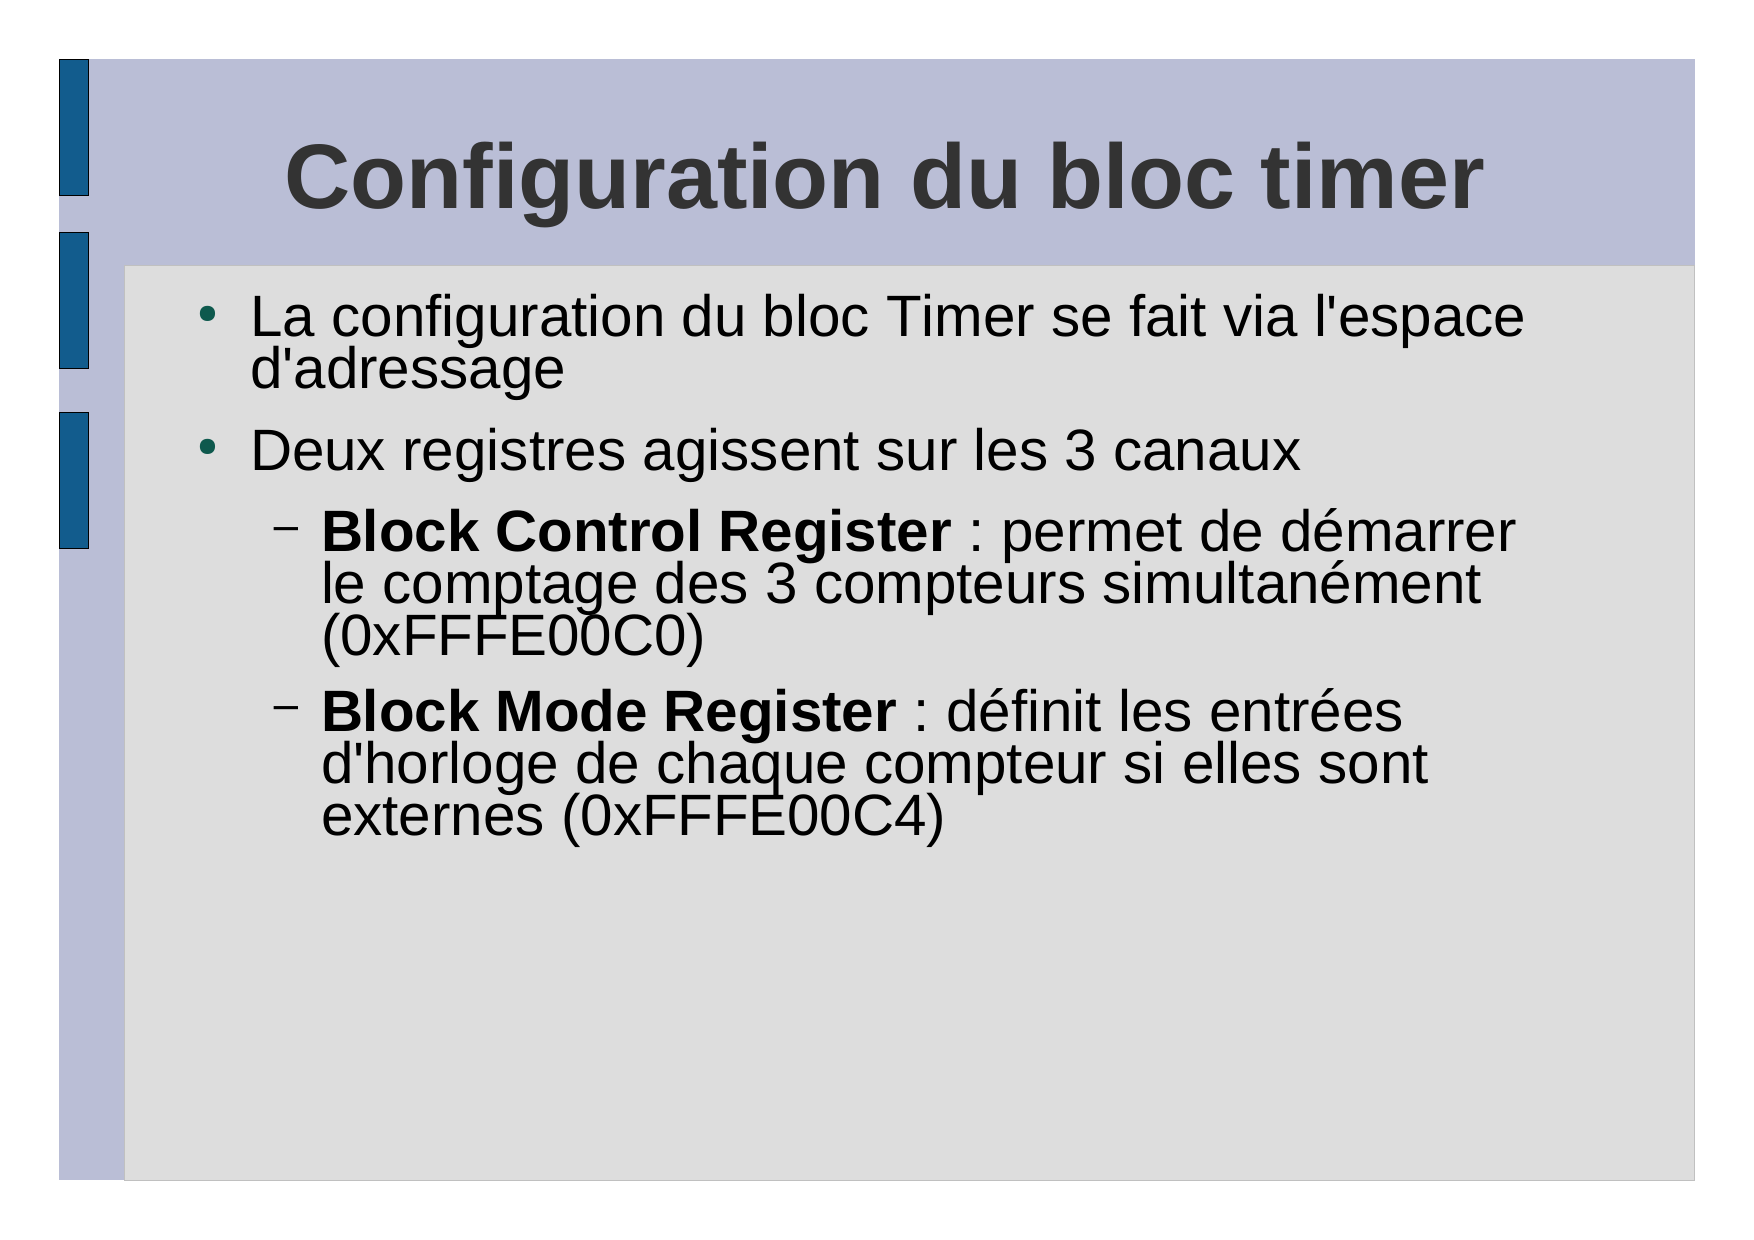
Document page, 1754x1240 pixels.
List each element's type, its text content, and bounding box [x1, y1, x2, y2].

list La configuration du bloc Timer se fait via l'espace d'adressage Deux registres agissent sur les 3 canaux Block Control Register : permet de démarrer le comptage des 3 compteurs simultanément (0xFFFE00C0) Block Mode Register : définit les entrées d'horloge de chaque compteur si elles sont externes (0xFFFE00C4) [179, 295, 1577, 1093]
title Configuration du bloc timer [118, 88, 1654, 266]
